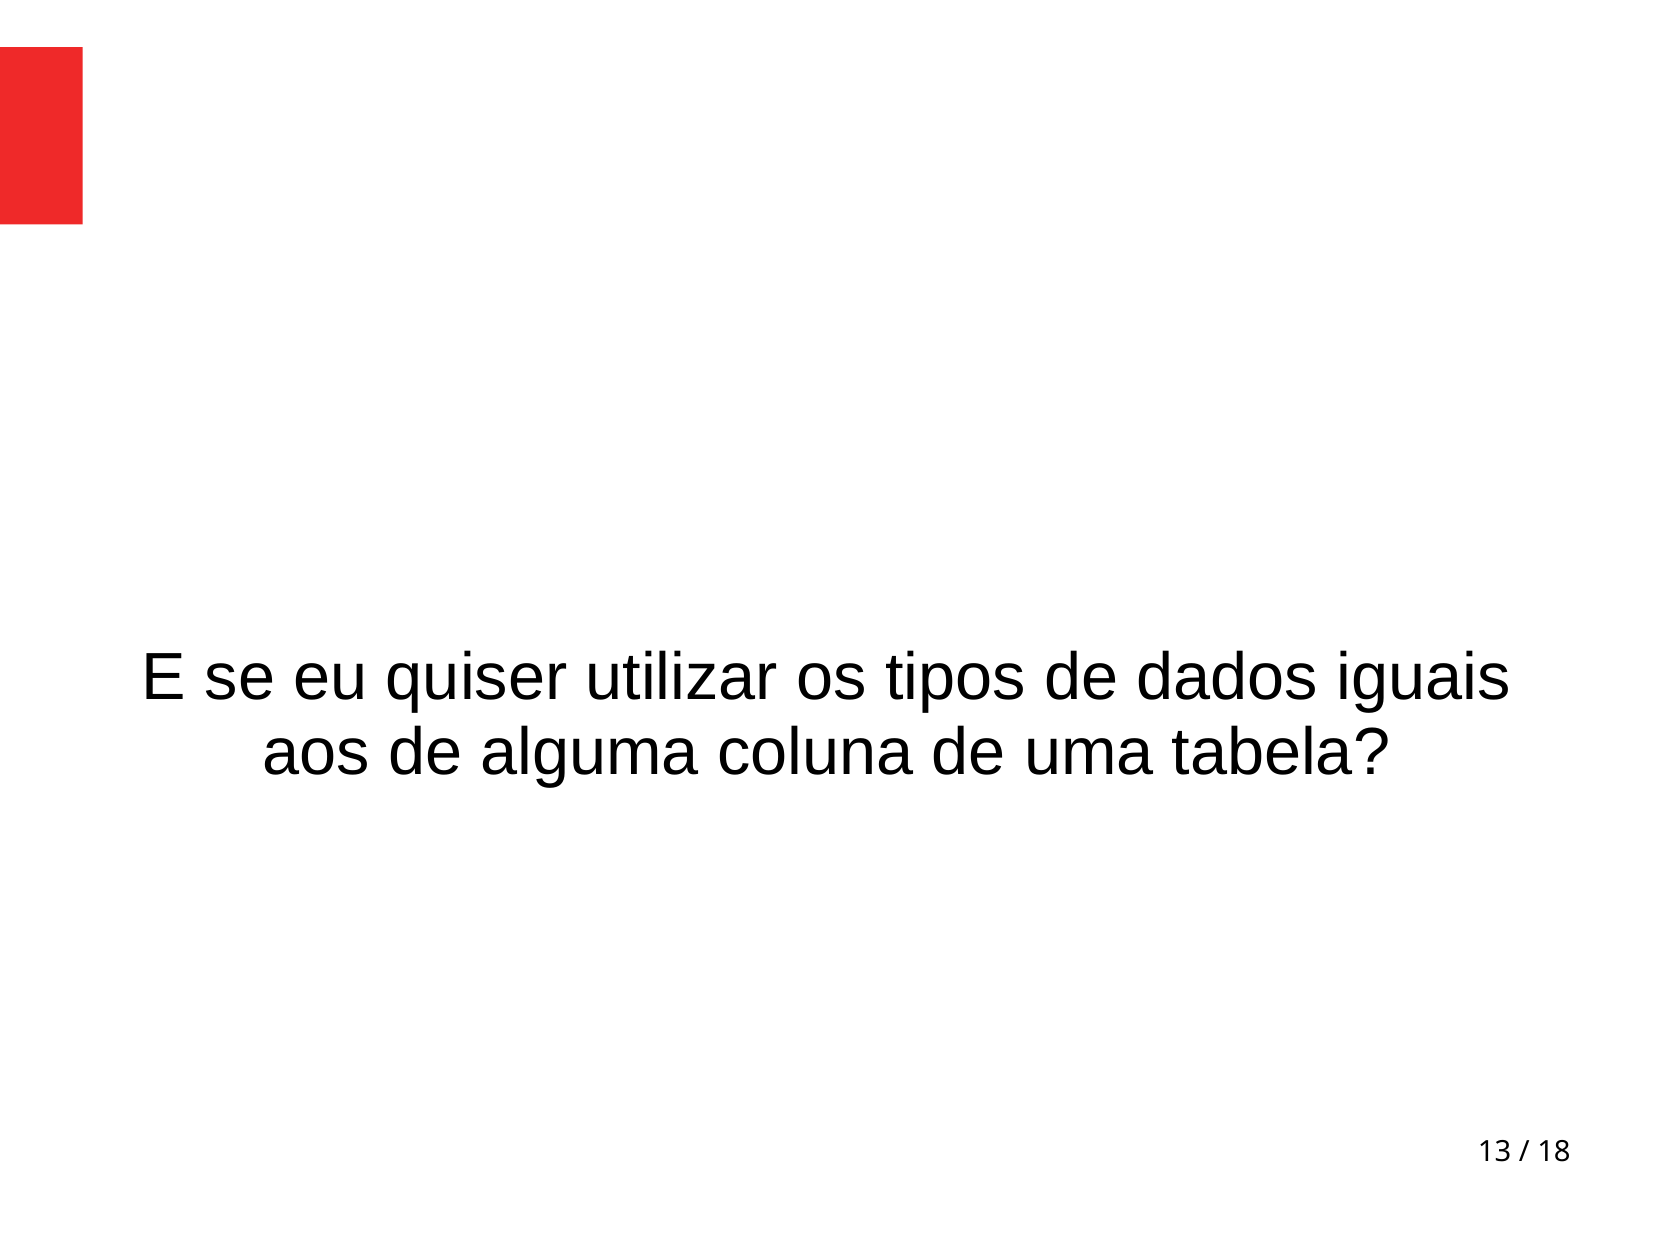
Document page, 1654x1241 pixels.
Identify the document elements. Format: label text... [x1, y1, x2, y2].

subtitle E se eu quiser utilizar os tipos de dados iguais aos de alguma coluna de uma tabela? [118, 354, 1536, 1074]
